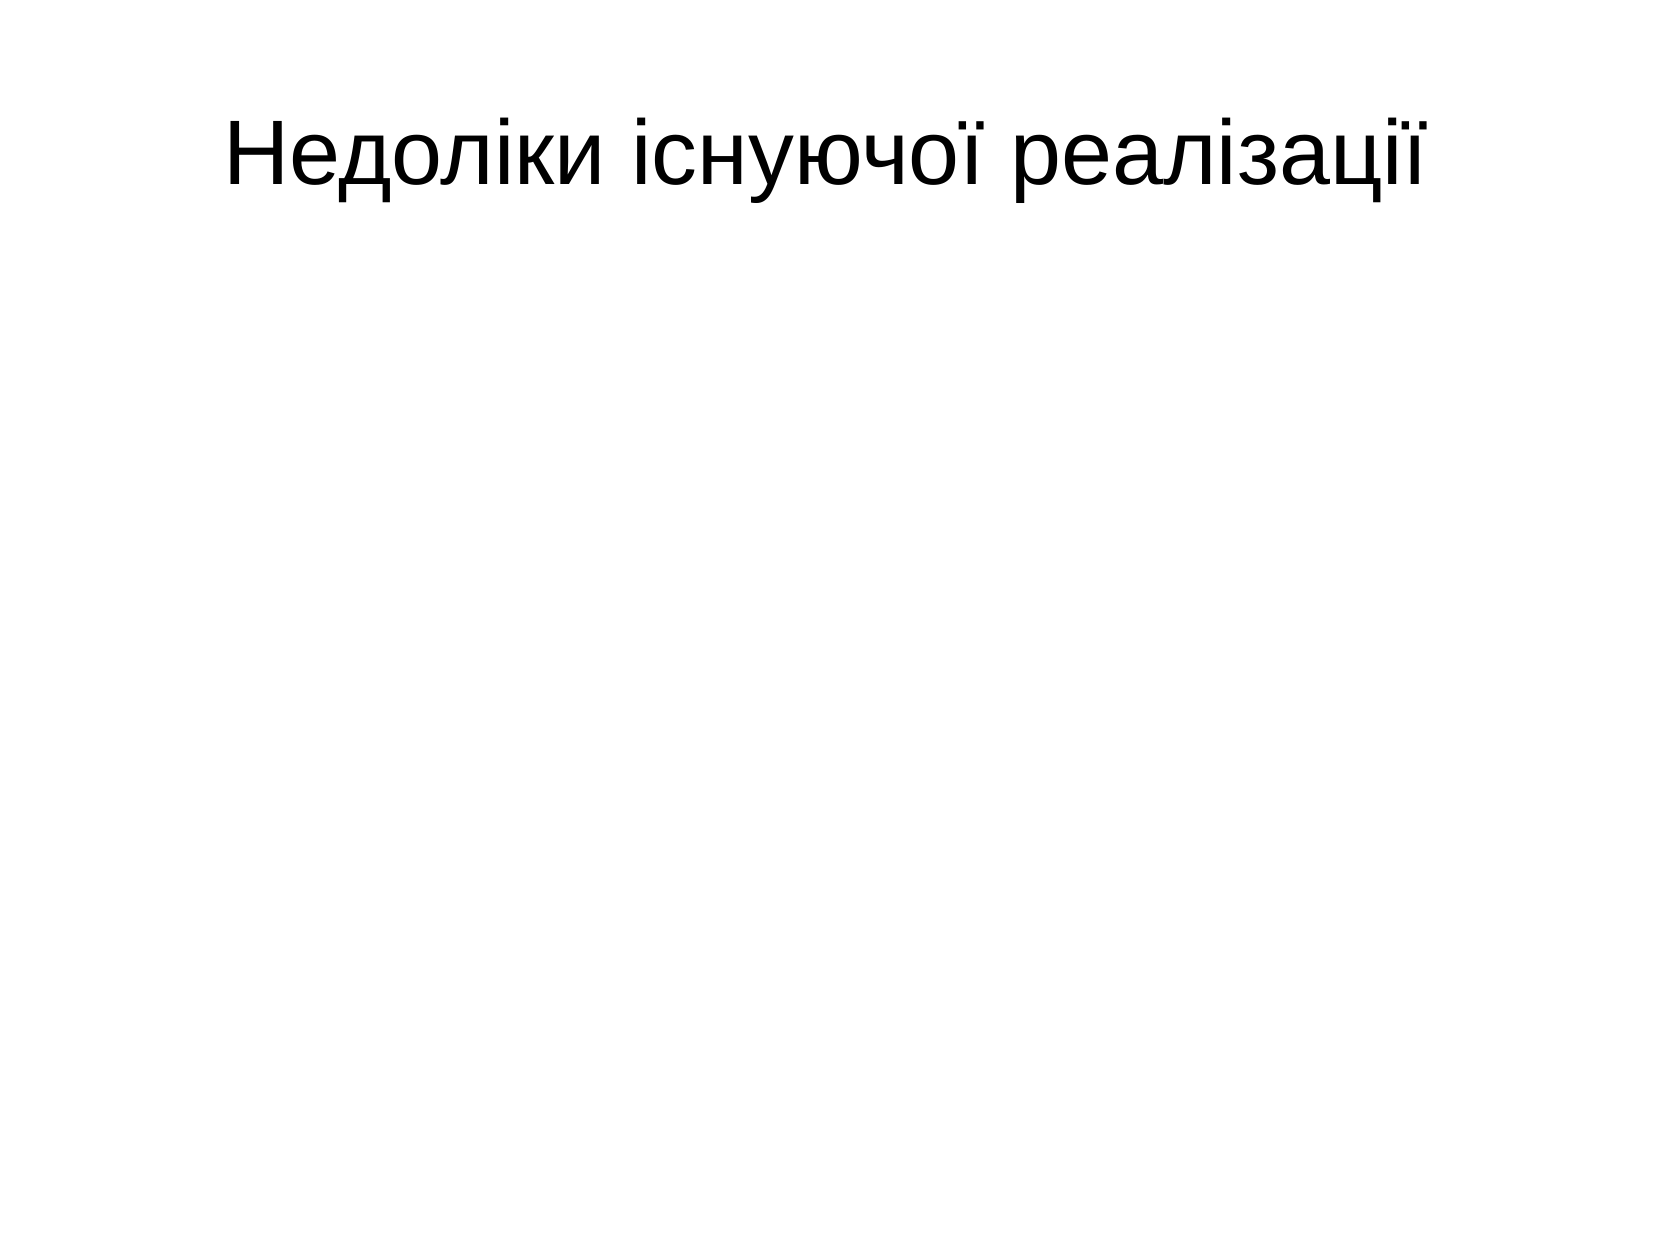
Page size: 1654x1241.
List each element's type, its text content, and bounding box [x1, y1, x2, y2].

title Недоліки існуючої реалізації [82, 49, 1571, 257]
